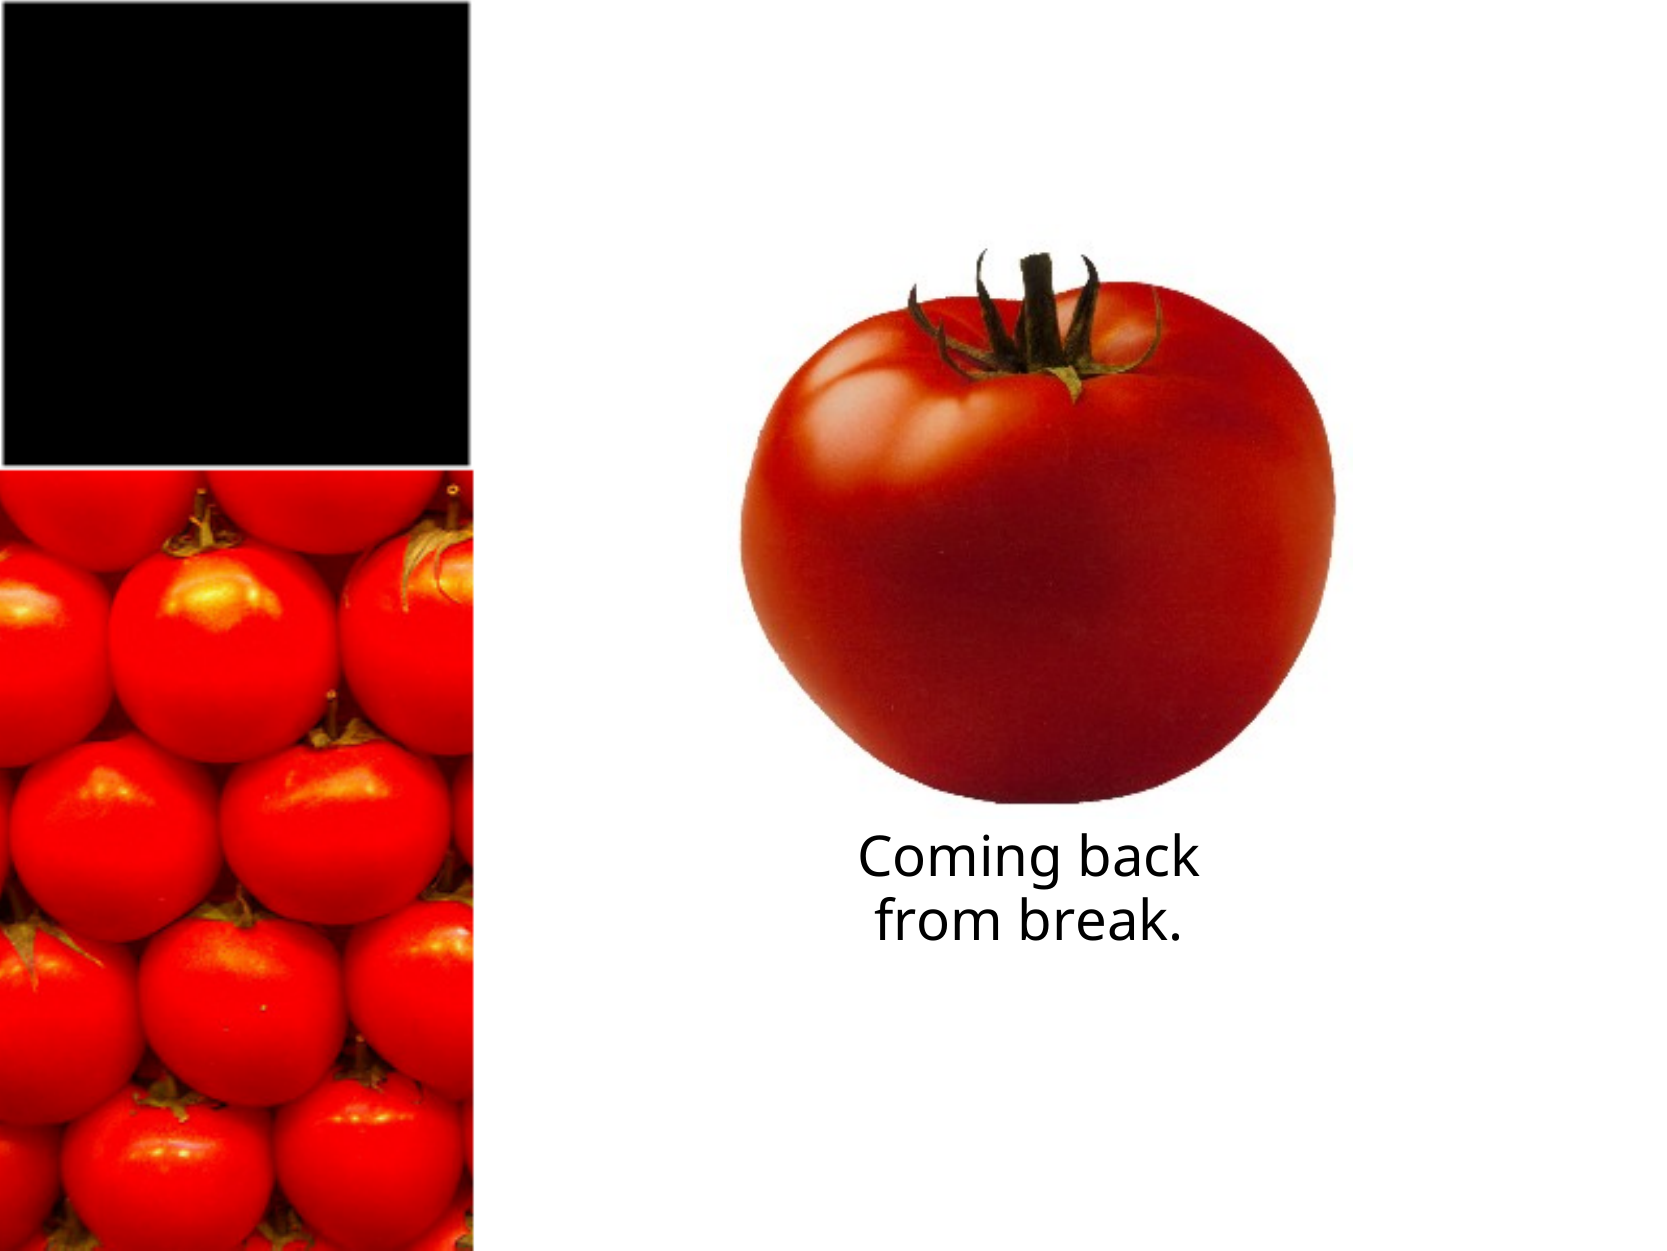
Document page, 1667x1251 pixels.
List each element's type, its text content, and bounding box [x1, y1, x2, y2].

picture [0, 0, 1667, 1251]
text_box Coming back from break. [820, 824, 1238, 954]
